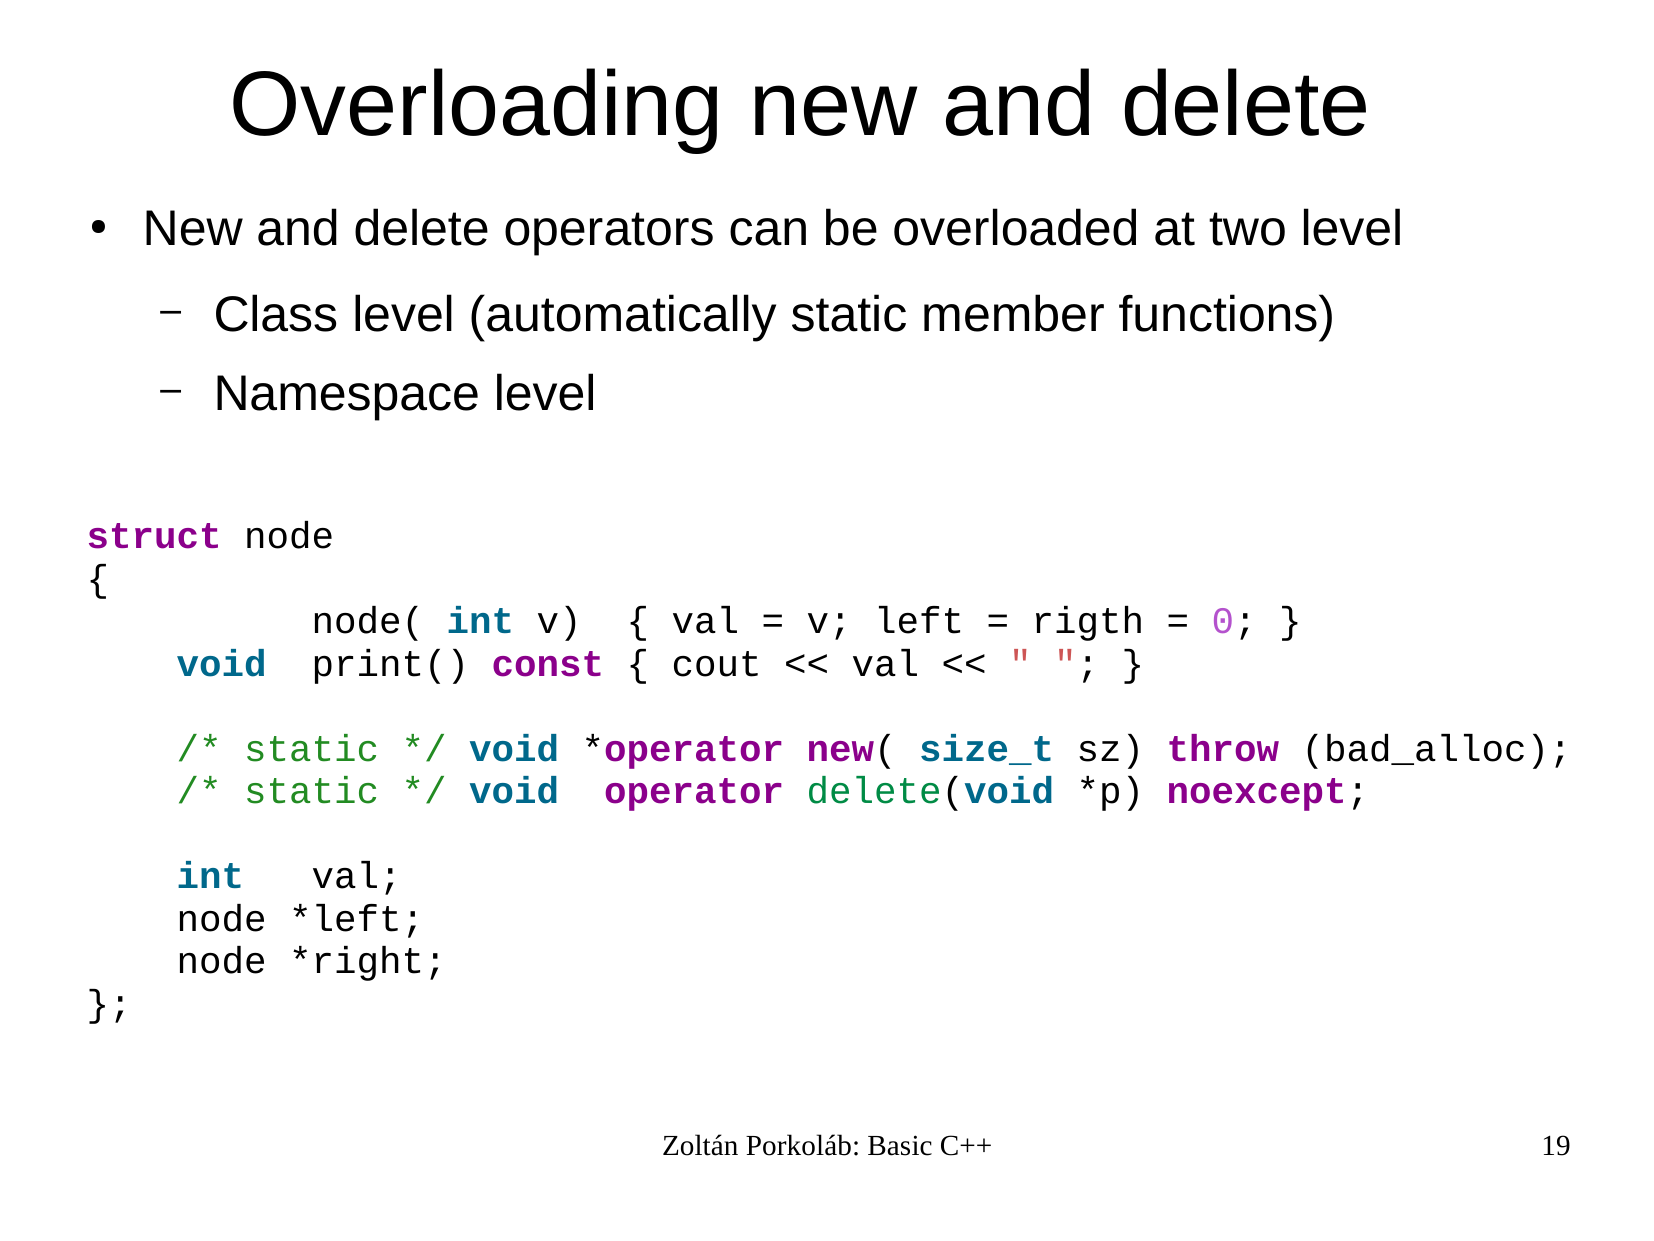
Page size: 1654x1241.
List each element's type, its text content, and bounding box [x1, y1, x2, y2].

text_box struct node { node( int v) { val = v; left = rigth = 0; } void print() const { cout << val << " "; } /* static */ void *operator new( size_t sz) throw (bad_alloc); /* static */ void operator delete(void *p) noexcept; int val; node *left; node *right; }; [71, 510, 1636, 1111]
title Overloading new and delete [56, 0, 1546, 208]
list New and delete operators can be overloaded at two level Class level (automatically static member functions) Namespace level [71, 119, 1606, 510]
